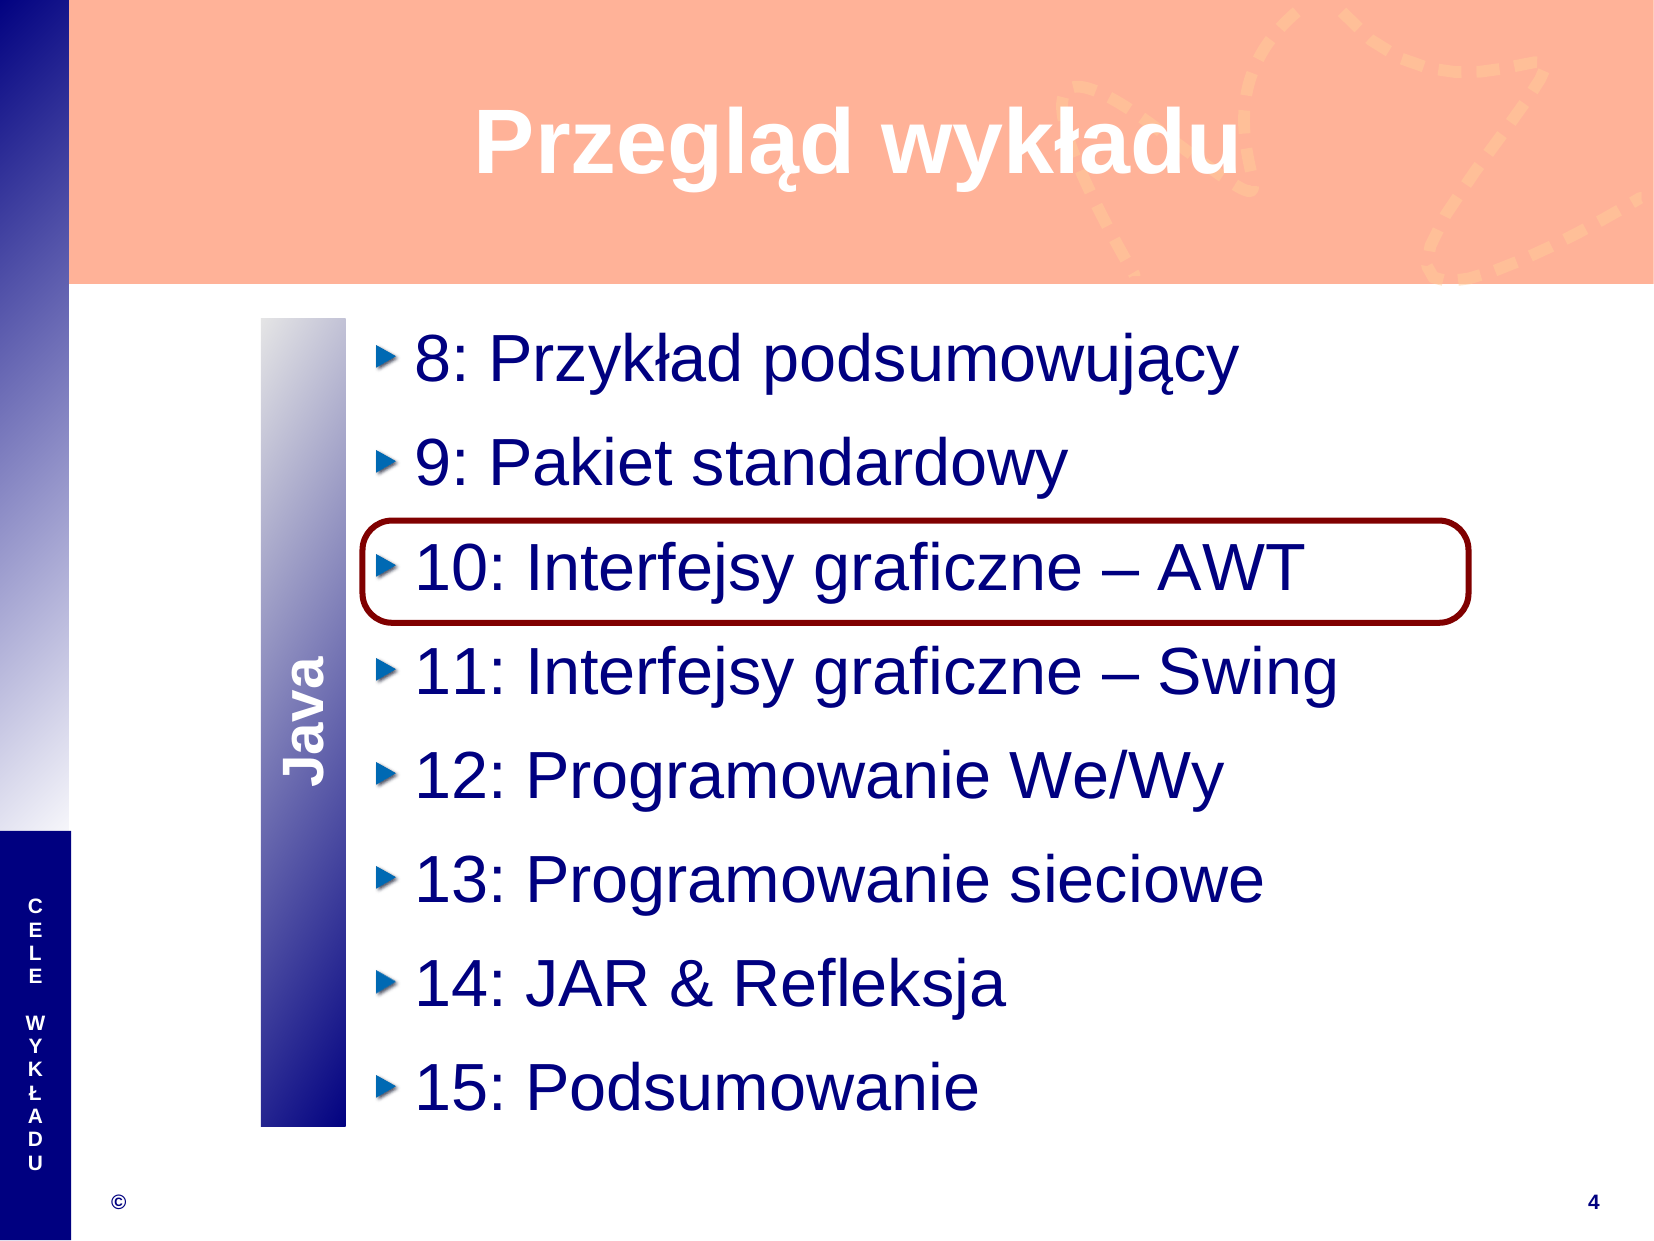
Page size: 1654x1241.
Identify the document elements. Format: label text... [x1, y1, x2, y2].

text_box C E L E W Y K Ł A D U [0, 829, 71, 1241]
list 8: Przykład podsumowujący 9: Pakiet standardowy 10: Interfejsy graficzne – AWT 11: Interfejsy graficzne – Swing 12: Programowanie We/Wy 13: Programowanie sieciowe 14: JAR & Refleksja 15: Podsumowanie [346, 321, 1422, 1126]
title Przegląd wykładu [101, 37, 1617, 246]
text_box Java [260, 318, 346, 1127]
list 8: Przykład podsumowujący 9: Pakiet standardowy 10: Interfejsy graficzne – AWT 11: Interfejsy graficzne – Swing 12: Programowanie We/Wy 13: Programowanie sieciowe 14: JAR & Refleksja 15: Podsumowanie [366, 524, 1422, 619]
